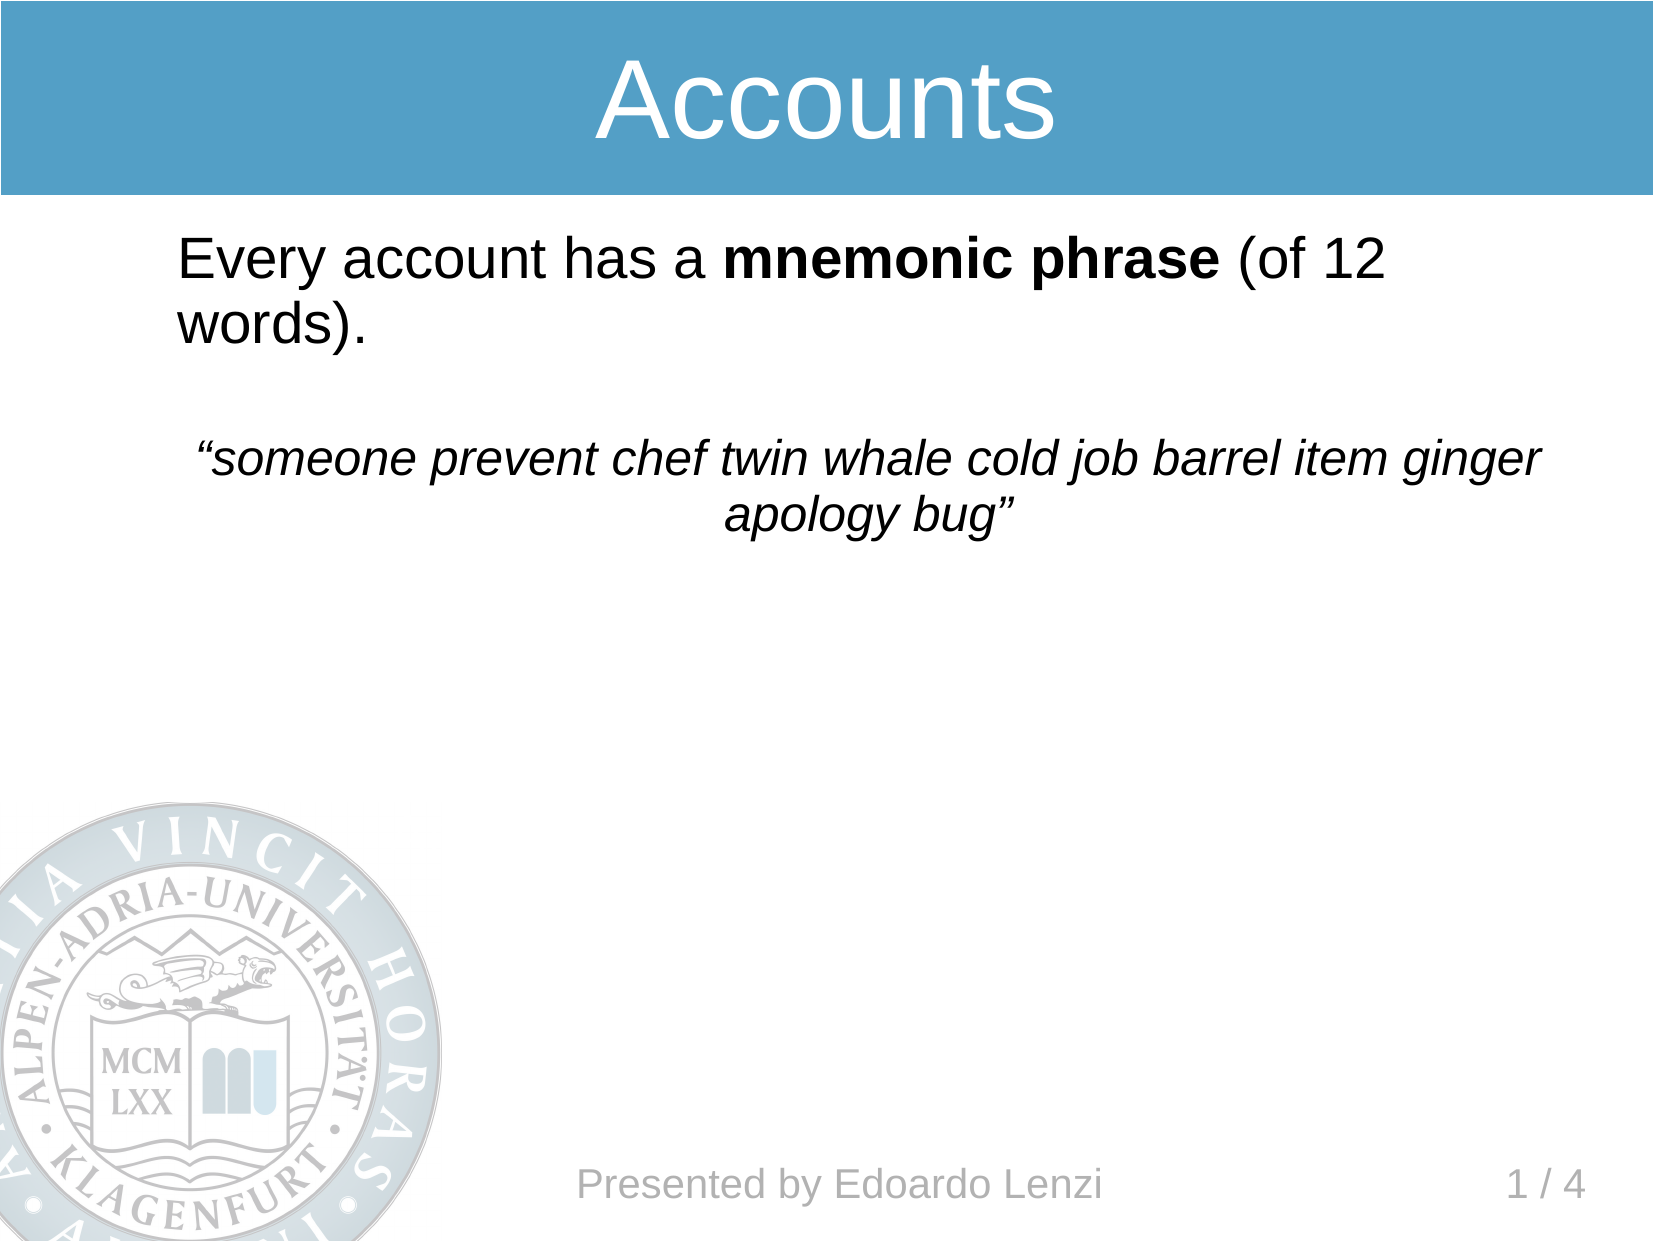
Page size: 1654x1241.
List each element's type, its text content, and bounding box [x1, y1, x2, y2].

text_box [0, 0, 82, 196]
list Presented by Edoardo Lenzi 1 / 4 [505, 1160, 1654, 1241]
text_box [1571, 0, 1654, 196]
text_box [0, 801, 452, 1241]
text_box Every account has a mnemonic phrase (of 12 words). “someone prevent chef twin whale cold job barrel item ginger apology bug” BIP39 menmonic algorithm generates a sequence of accounts from a single mnemonic phrase. An account has: Public key Private key Address [141, 204, 1561, 1174]
title Accounts [82, 0, 1571, 204]
